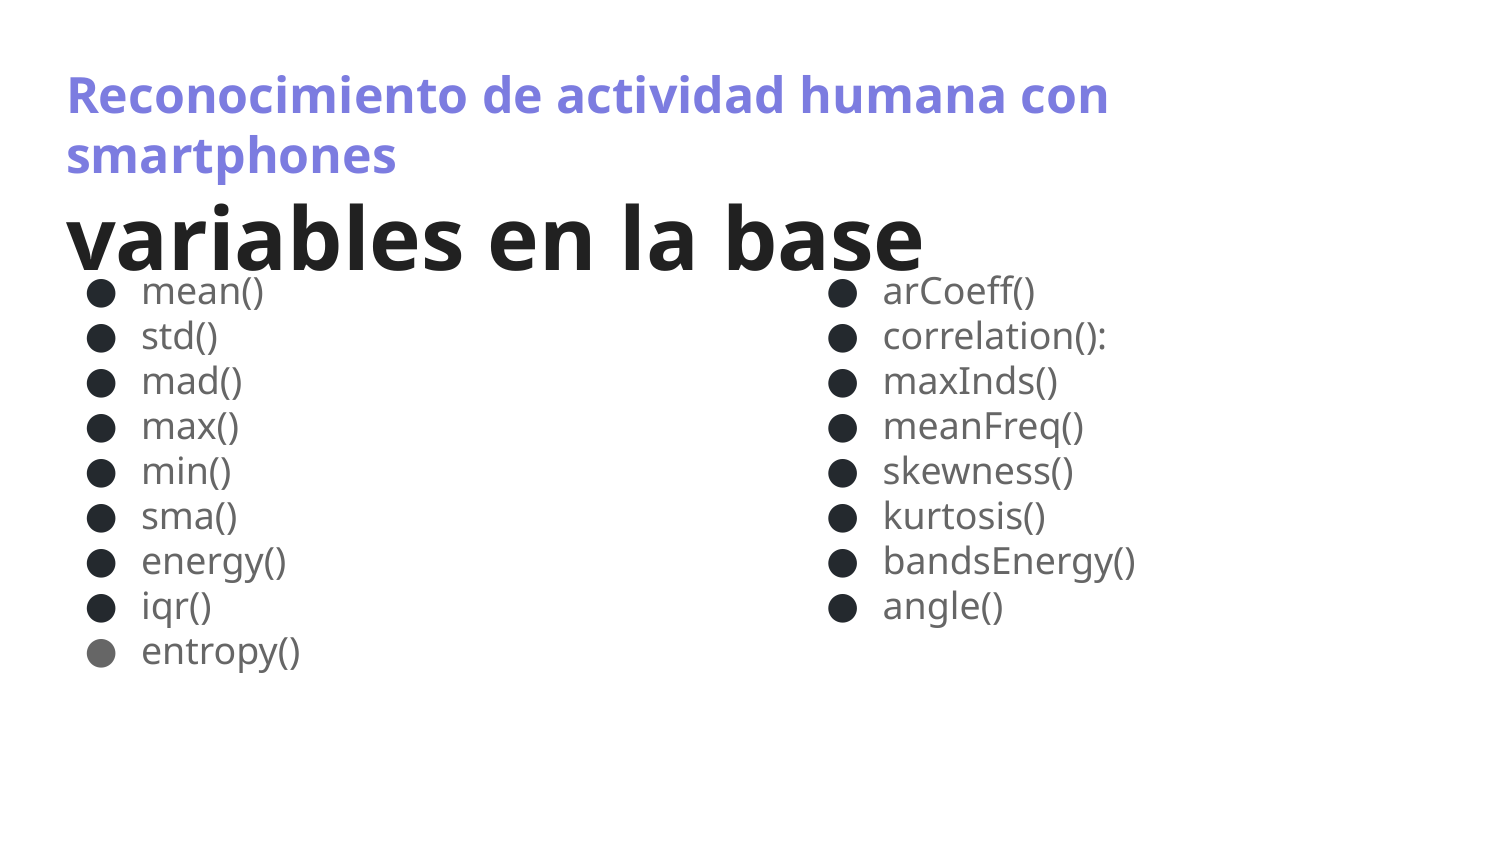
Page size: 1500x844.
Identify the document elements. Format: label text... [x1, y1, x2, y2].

list mean() std() mad() max() min() sma() energy() iqr() entropy() [51, 251, 708, 800]
list arCoeff() correlation(): maxInds() meanFreq() skewness() kurtosis() bandsEnergy() angle() [792, 251, 1449, 800]
title Reconocimiento de actividad humana con smartphones variables en la base [51, 48, 1449, 180]
